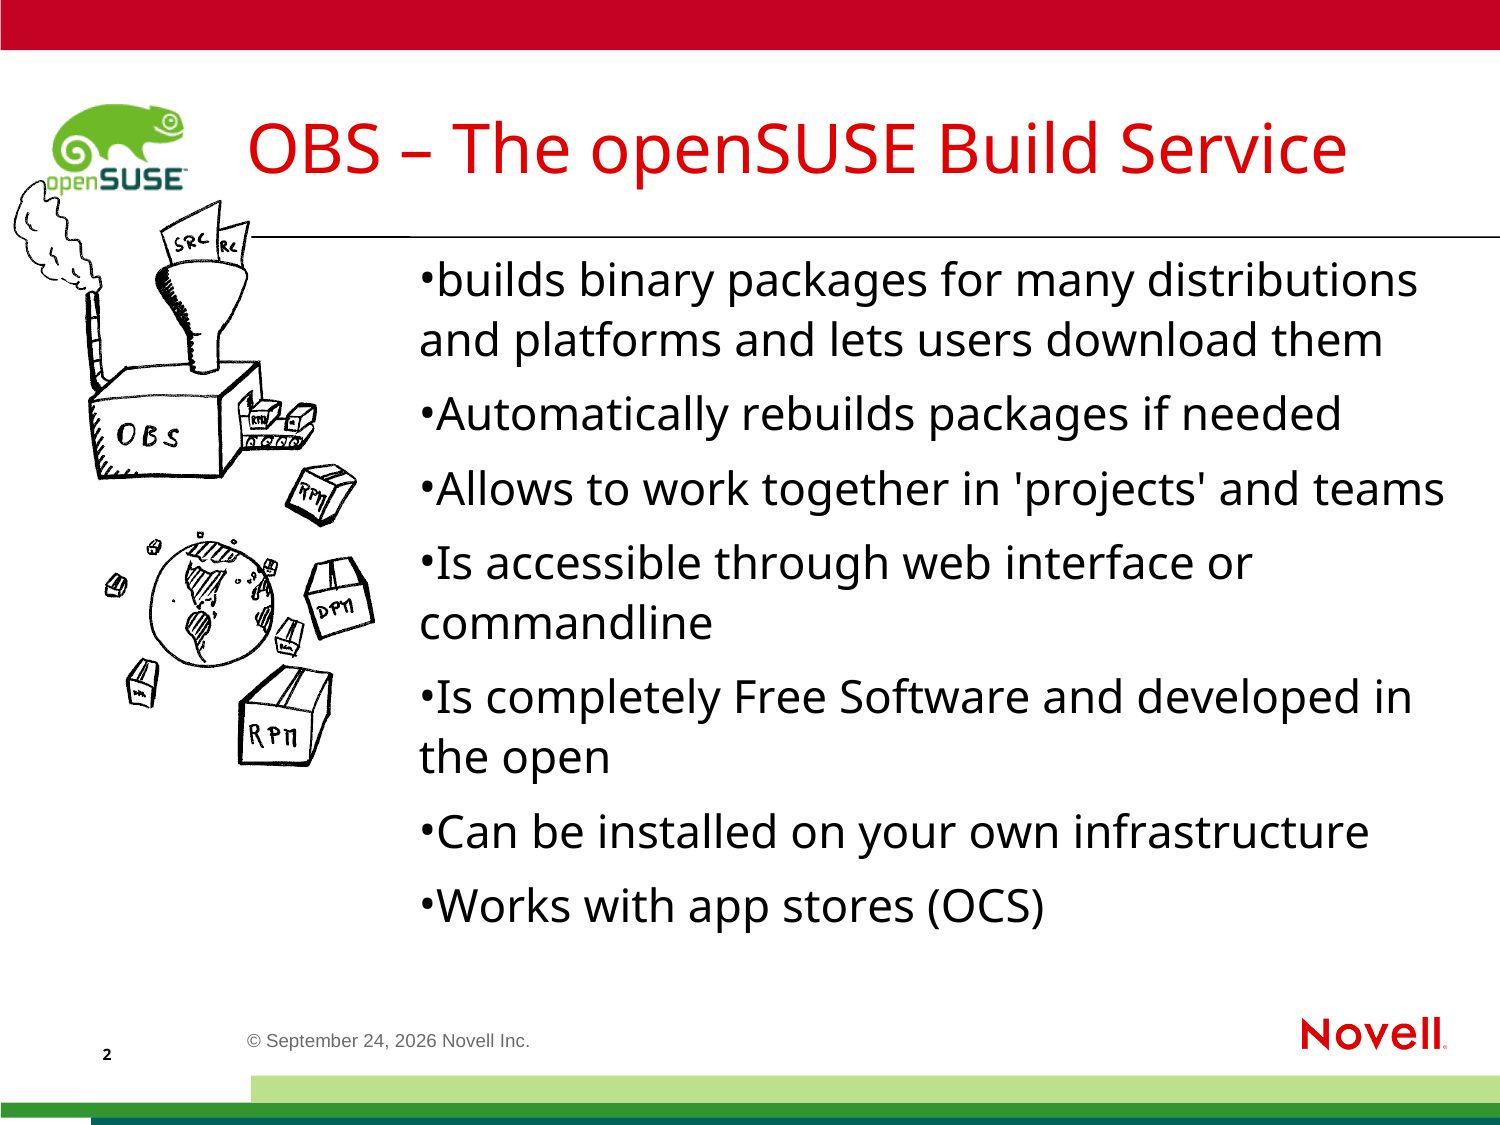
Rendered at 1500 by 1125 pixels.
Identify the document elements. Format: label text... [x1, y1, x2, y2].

picture [0, 104, 380, 785]
picture [1295, 1011, 1453, 1056]
title OBS – The openSUSE Build Service [246, 68, 1409, 231]
list builds binary packages for many distributions and platforms and lets users download them Automatically rebuilds packages if needed Allows to work together in 'projects' and teams Is accessible through web interface or commandline Is completely Free Software and developed in the open Can be installed on your own infrastructure Works with app stores (OCS) [418, 248, 1471, 1004]
